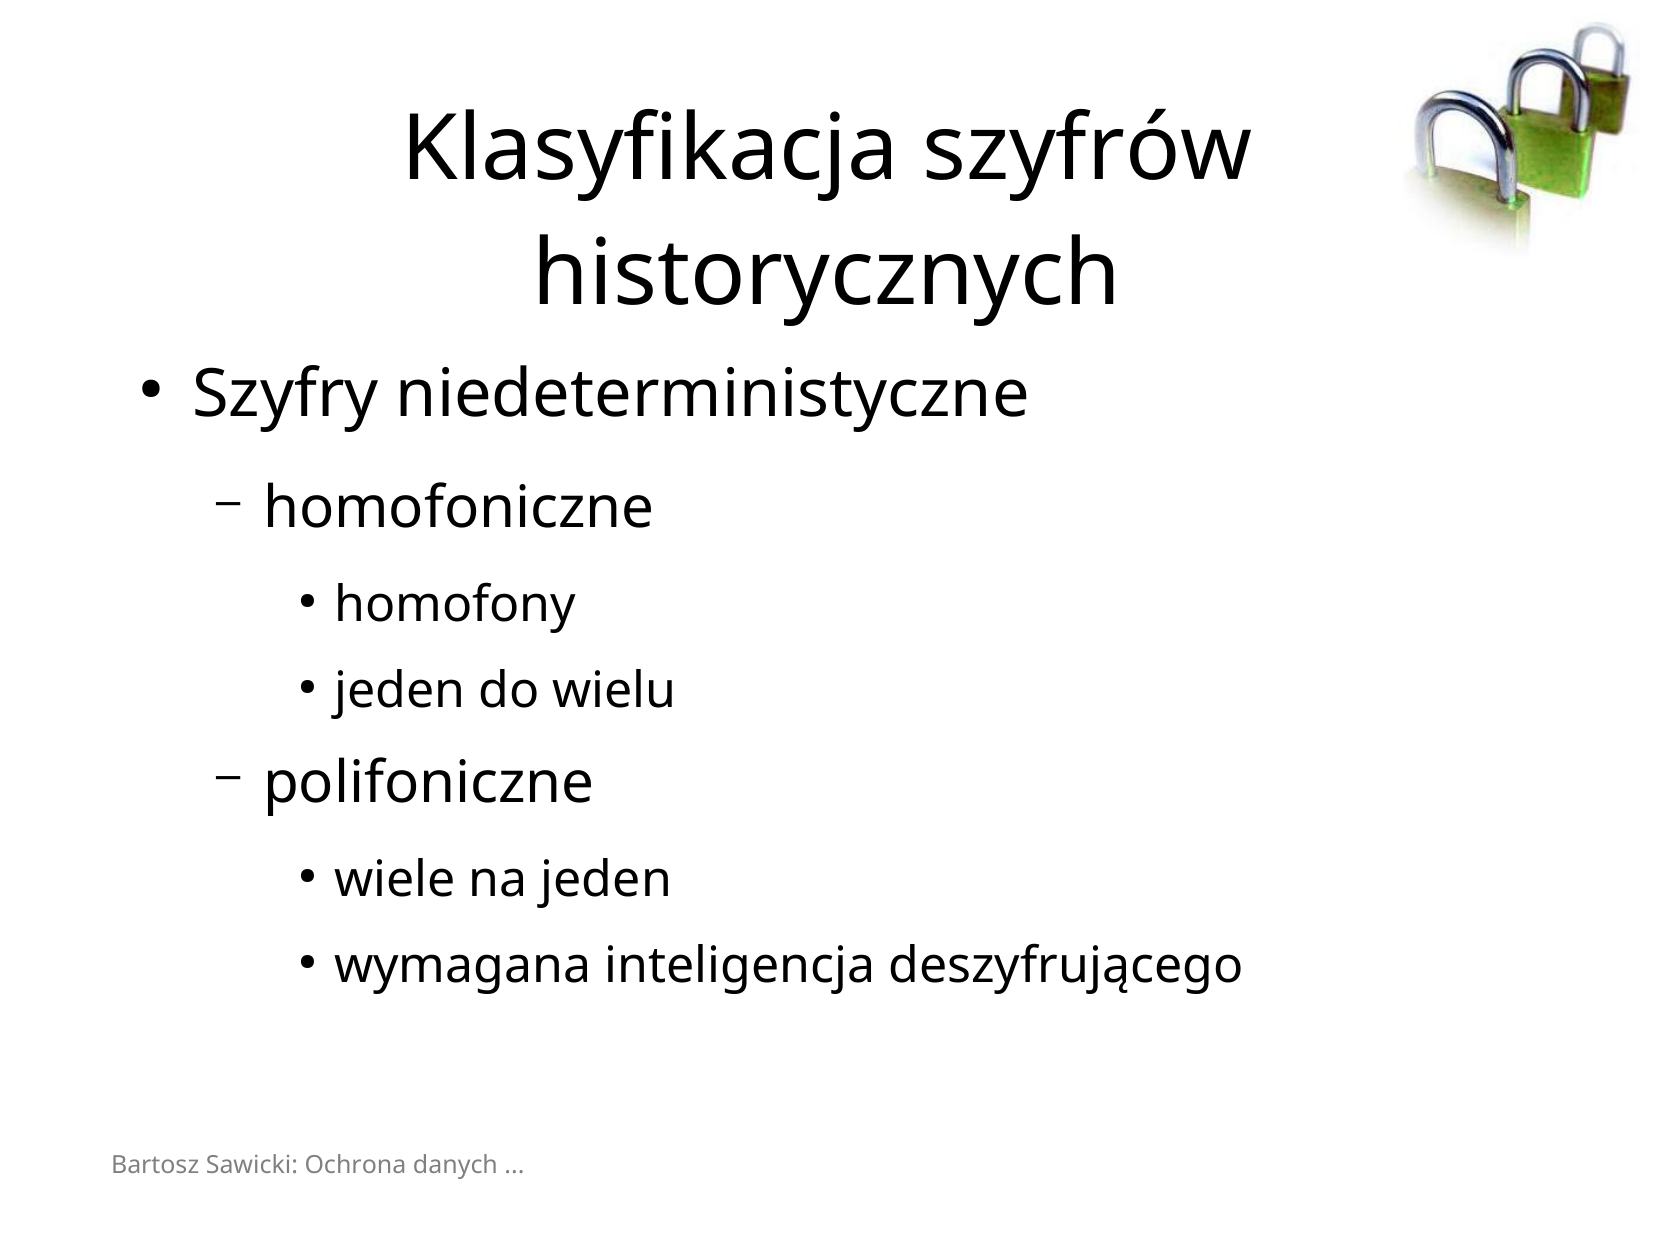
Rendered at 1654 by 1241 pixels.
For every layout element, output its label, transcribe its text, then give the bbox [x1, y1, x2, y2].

list Szyfry niedeterministyczne homofoniczne homofony jeden do wielu polifoniczne wiele na jeden wymagana inteligencja deszyfrującego [121, 344, 1534, 1127]
title Klasyfikacja szyfrów historycznych [121, 94, 1534, 319]
picture [1385, 14, 1640, 266]
